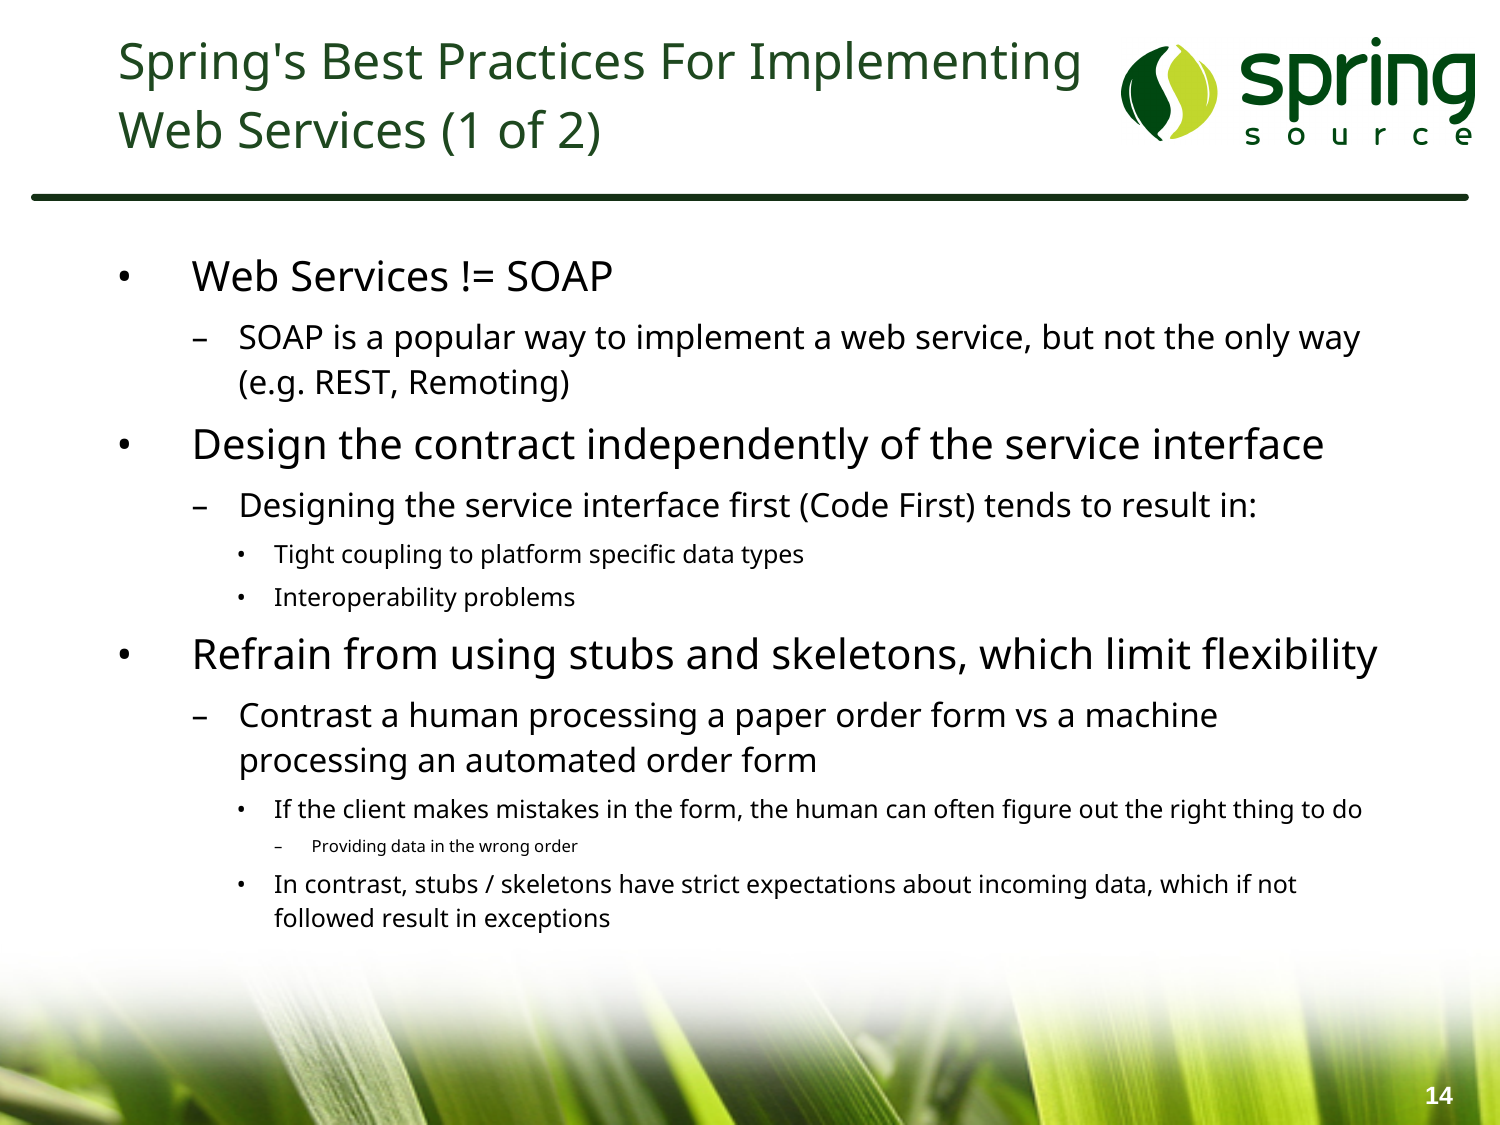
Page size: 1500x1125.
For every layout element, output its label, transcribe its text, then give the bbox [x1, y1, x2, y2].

picture [0, 944, 1500, 1125]
picture [1136, 37, 1475, 145]
title Spring's Best Practices For Implementing Web Services (1 of 2) [103, 13, 1136, 176]
list Web Services != SOAP SOAP is a popular way to implement a web service, but not the only way (e.g. REST, Remoting) Design the contract independently of the service interface Designing the service interface first (Code First) tends to result in: Tight coupling to platform specific data types Interoperability problems Refrain from using stubs and skeletons, which limit flexibility Contrast a human processing a paper order form vs a machine processing an automated order form If the client makes mistakes in the form, the human can often figure out the right thing to do Providing data in the wrong order In contrast, stubs / skeletons have strict expectations about incoming data, which if not followed result in exceptions [101, 238, 1395, 1010]
